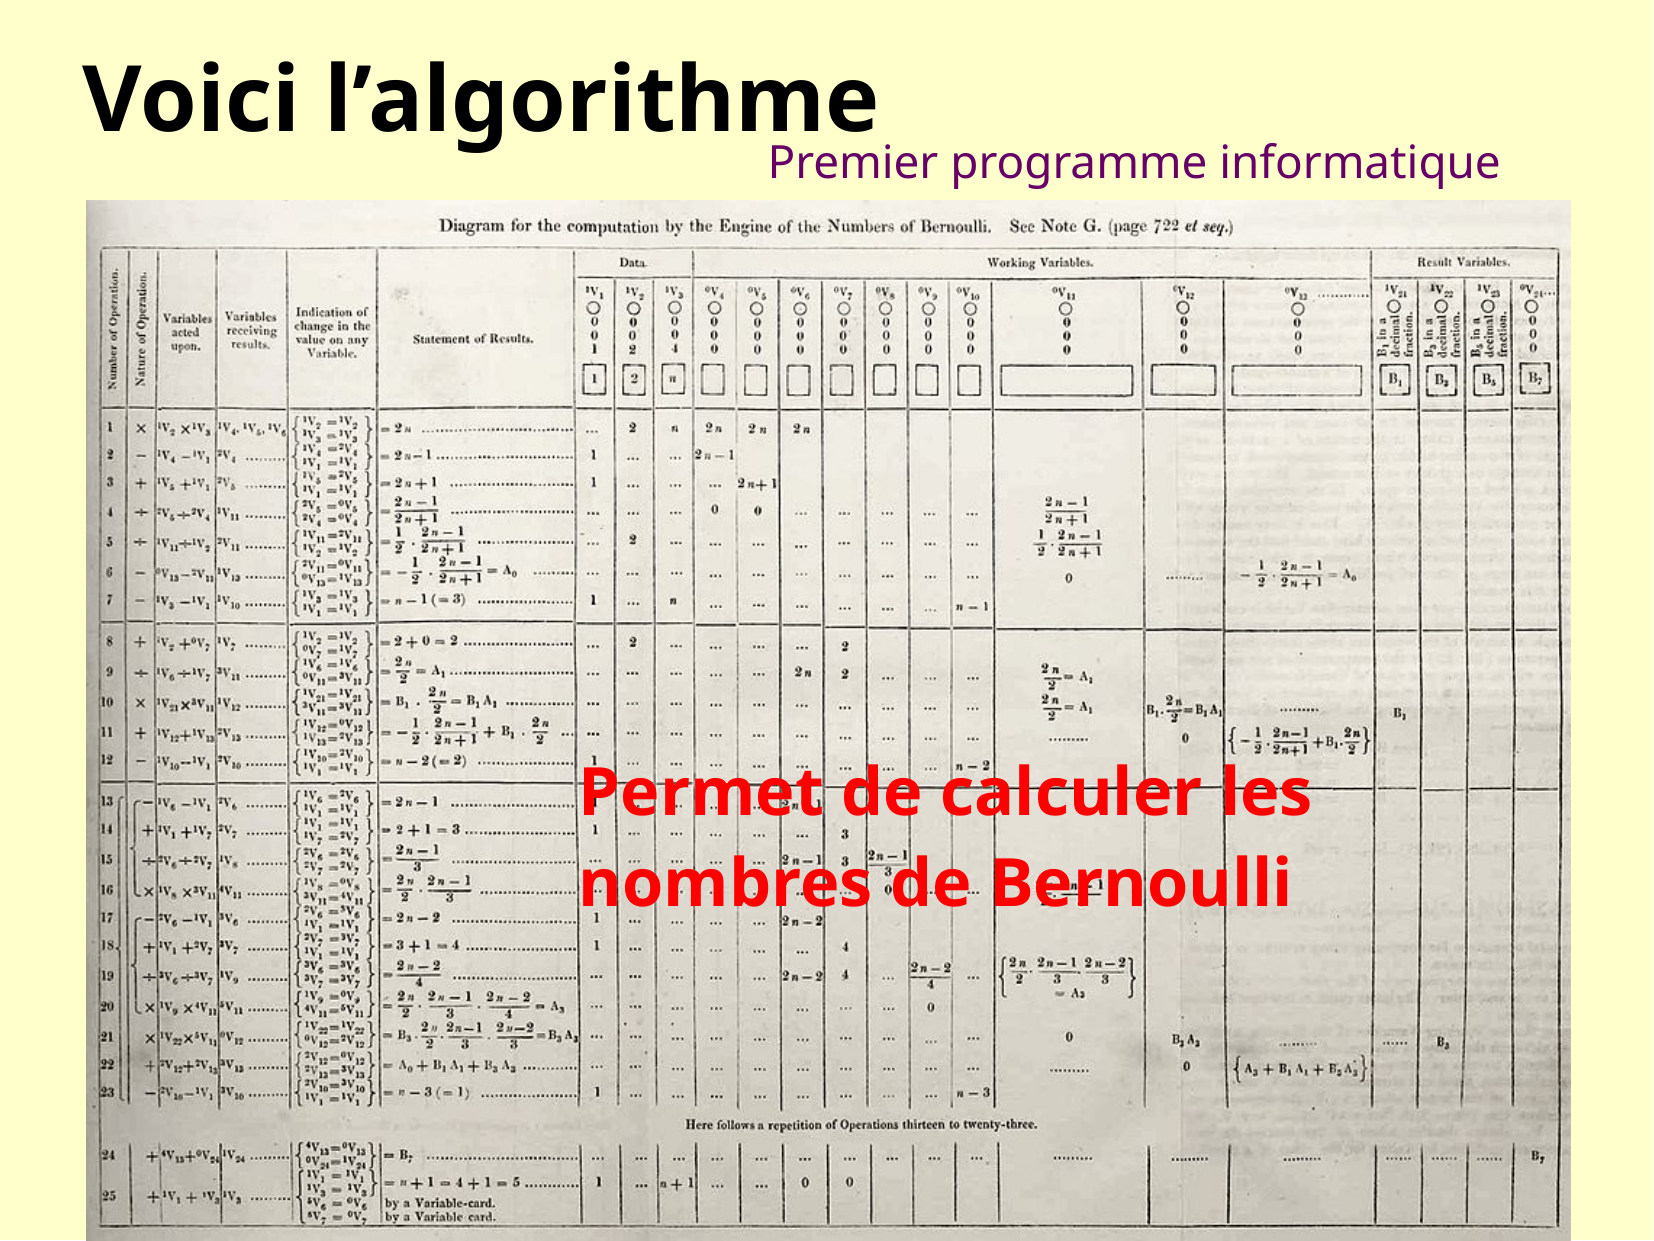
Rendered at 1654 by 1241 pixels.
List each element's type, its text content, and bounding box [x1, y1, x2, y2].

list Permet de calculer les nombres de Bernoulli [507, 744, 1619, 1016]
list Premier programme informatique [696, 129, 1619, 219]
title Voici l’algorithme [82, 20, 1571, 171]
picture [86, 200, 1571, 1241]
